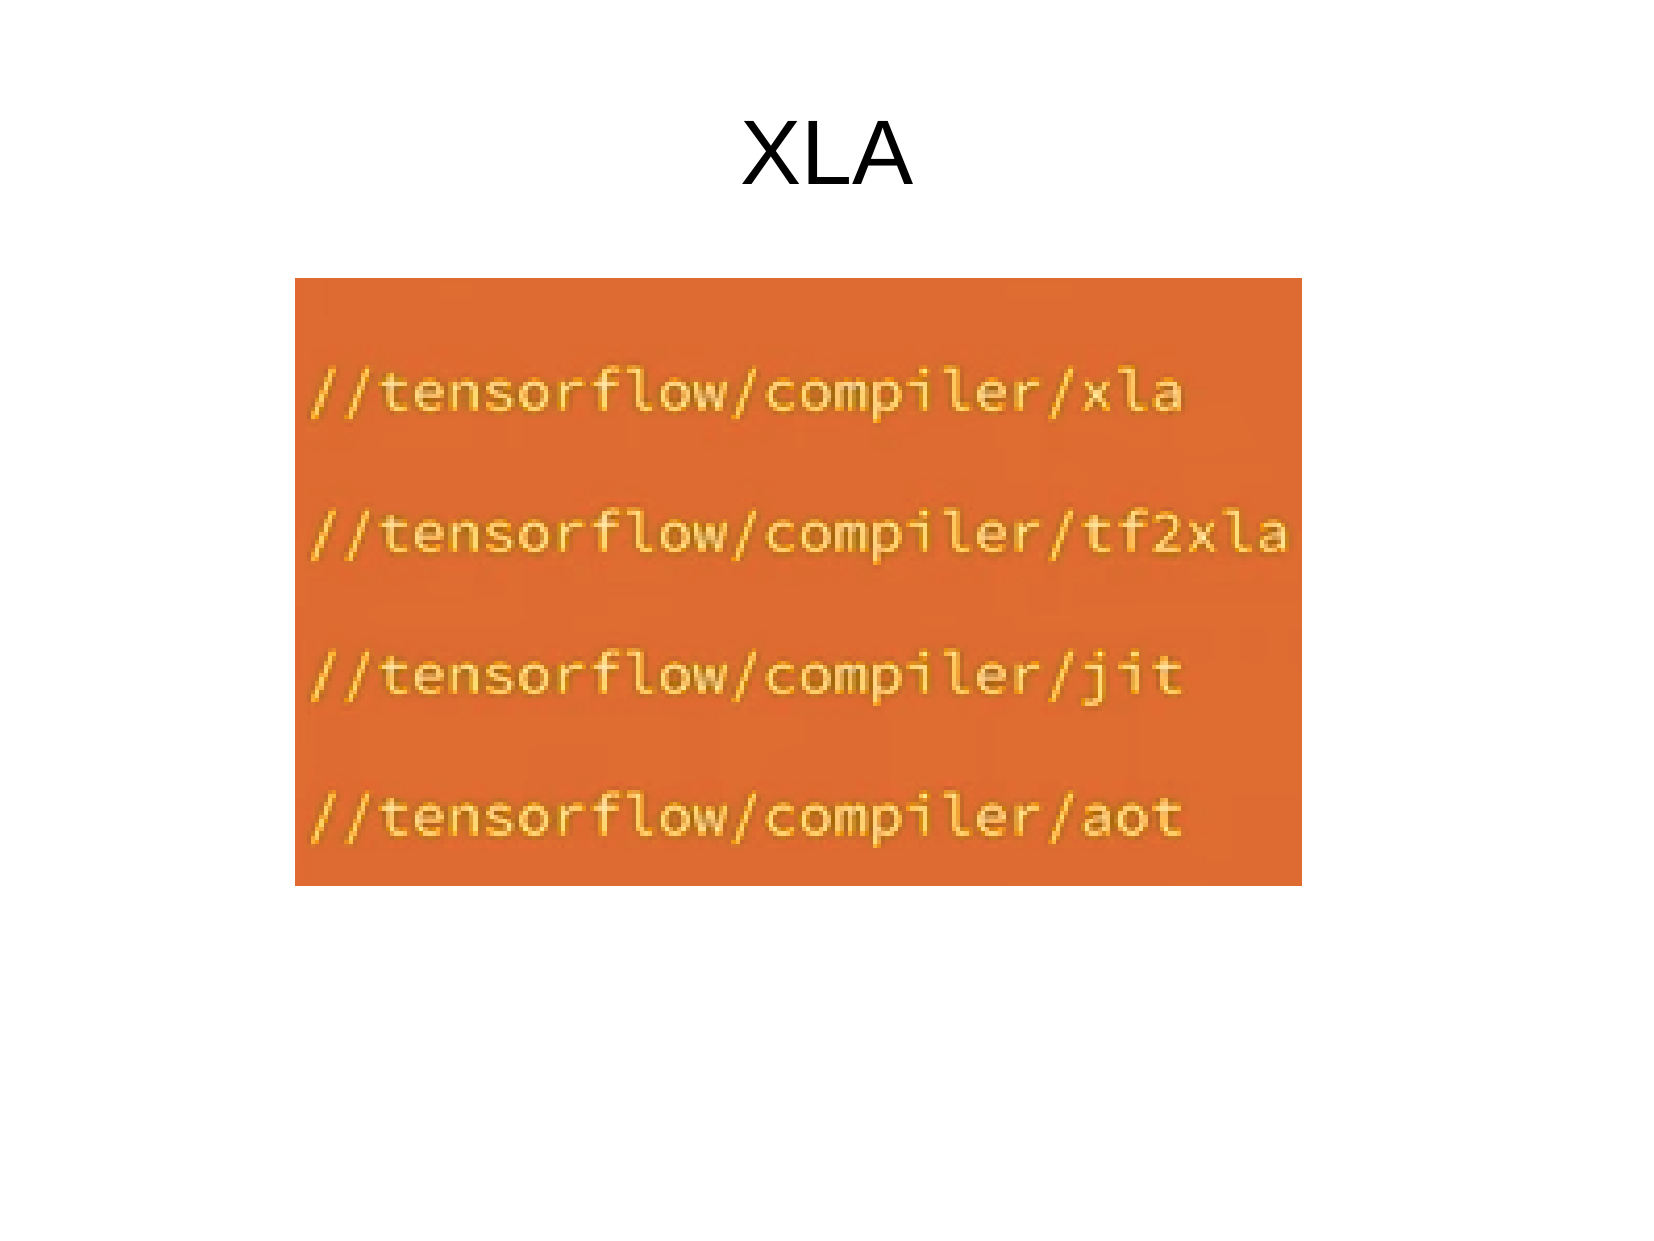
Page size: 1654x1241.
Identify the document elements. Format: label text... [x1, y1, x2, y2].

text_box [165, 256, 1524, 327]
title XLA [82, 49, 1571, 257]
picture [295, 327, 1302, 886]
